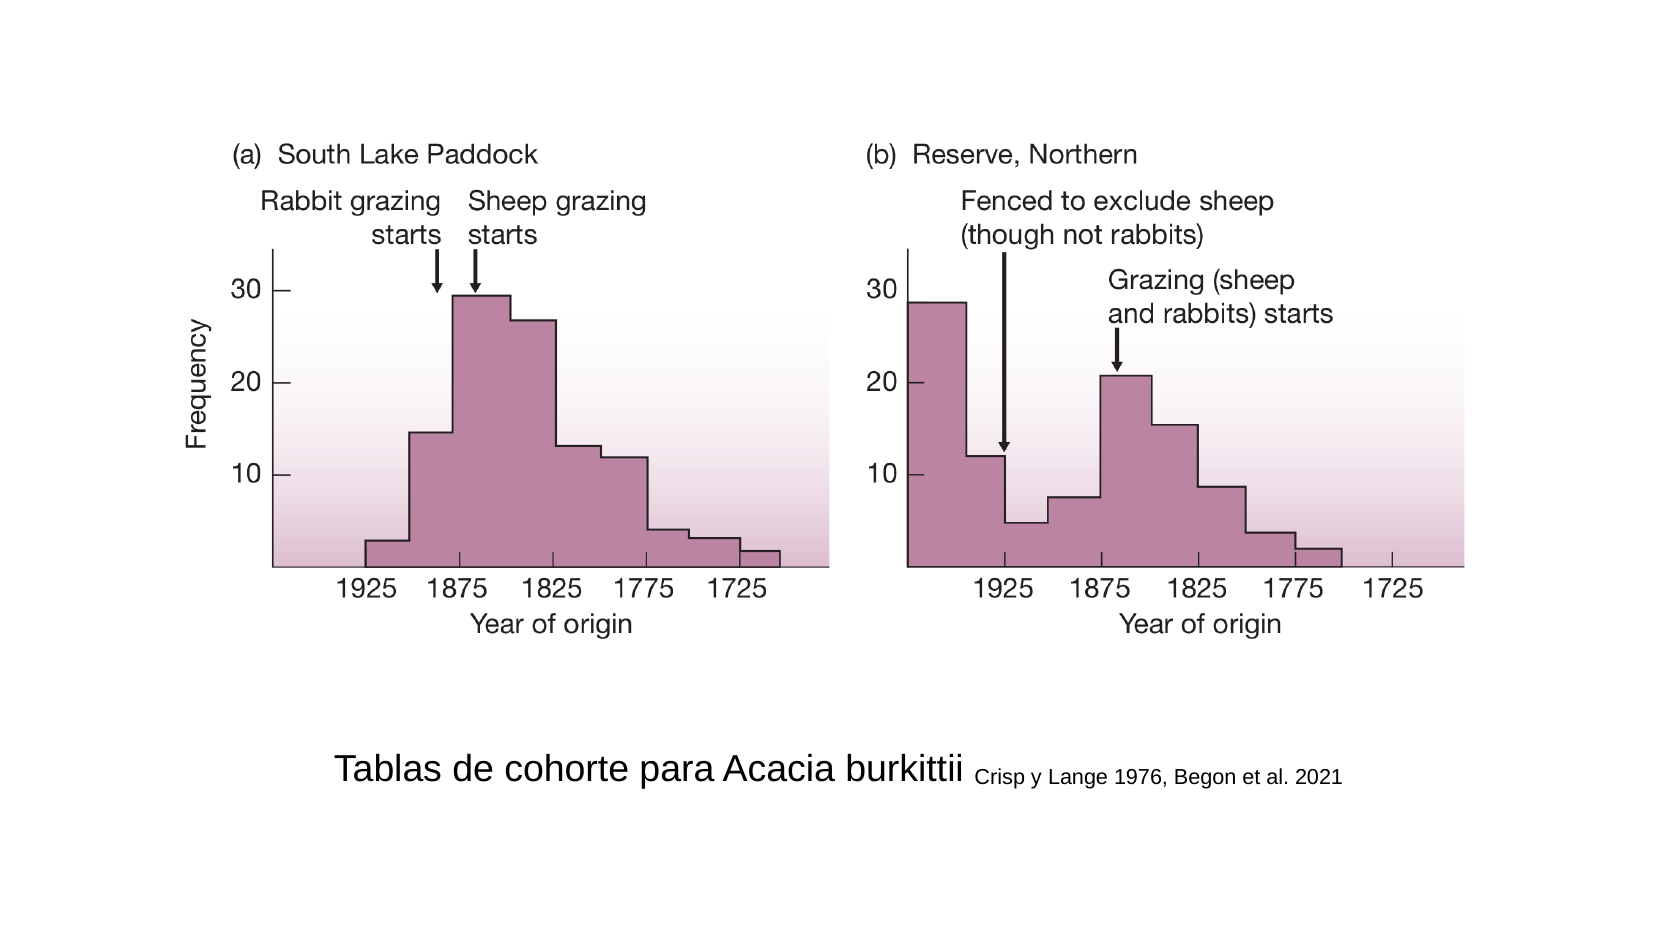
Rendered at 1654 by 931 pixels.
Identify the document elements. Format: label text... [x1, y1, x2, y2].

picture [163, 110, 1490, 650]
text_box Tablas de cohorte para Acacia burkittii Crisp y Lange 1976, Begon et al. 2021 [319, 740, 1359, 798]
